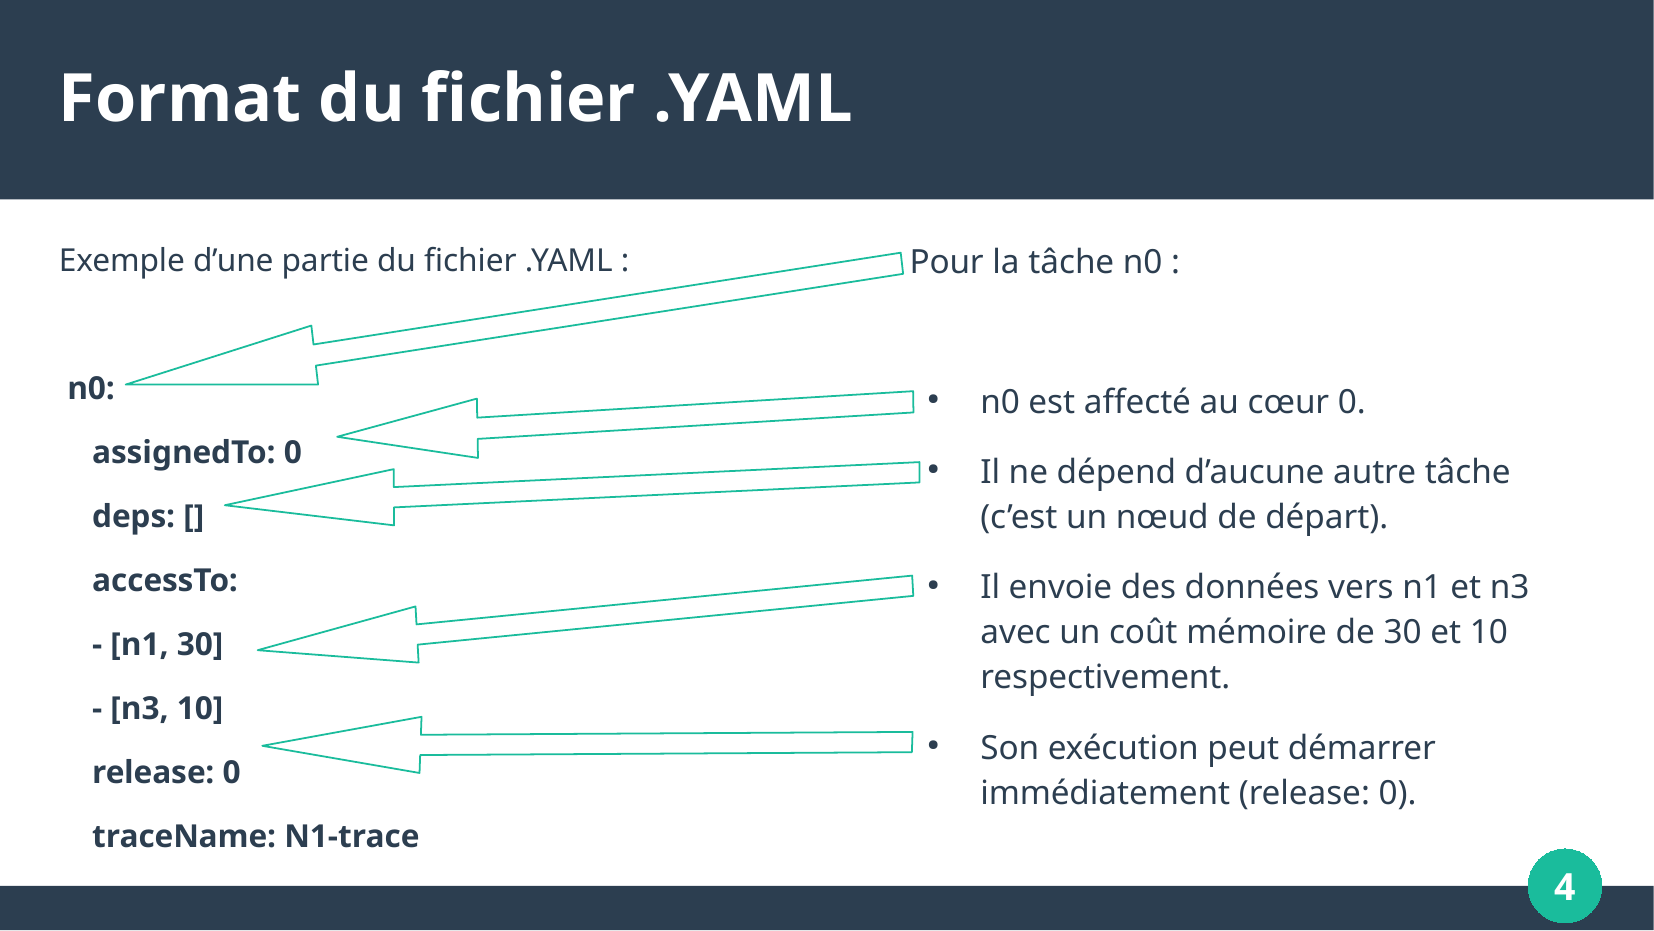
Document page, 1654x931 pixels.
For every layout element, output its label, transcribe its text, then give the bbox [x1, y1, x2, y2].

text_box [337, 391, 914, 458]
list Exemple d’une partie du fichier .YAML : n0: assignedTo: 0 deps: [] accessTo: - [n1, 30] - [n3, 10] release: 0 traceName: N1-trace [59, 237, 713, 858]
title Format du fichier .YAML [59, 37, 1595, 155]
text_box [224, 462, 920, 526]
text_box [125, 252, 904, 385]
text_box [262, 716, 913, 773]
list Pour la tâche n0 : n0 est affecté au cœur 0. Il ne dépend d’aucune autre tâche (c’est un nœud de départ). Il envoie des données vers n1 et n3 avec un coût mémoire de 30 et 10 respectivement. Son exécution peut démarrer immédiatement (release: 0). [909, 237, 1563, 858]
text_box [257, 575, 914, 663]
